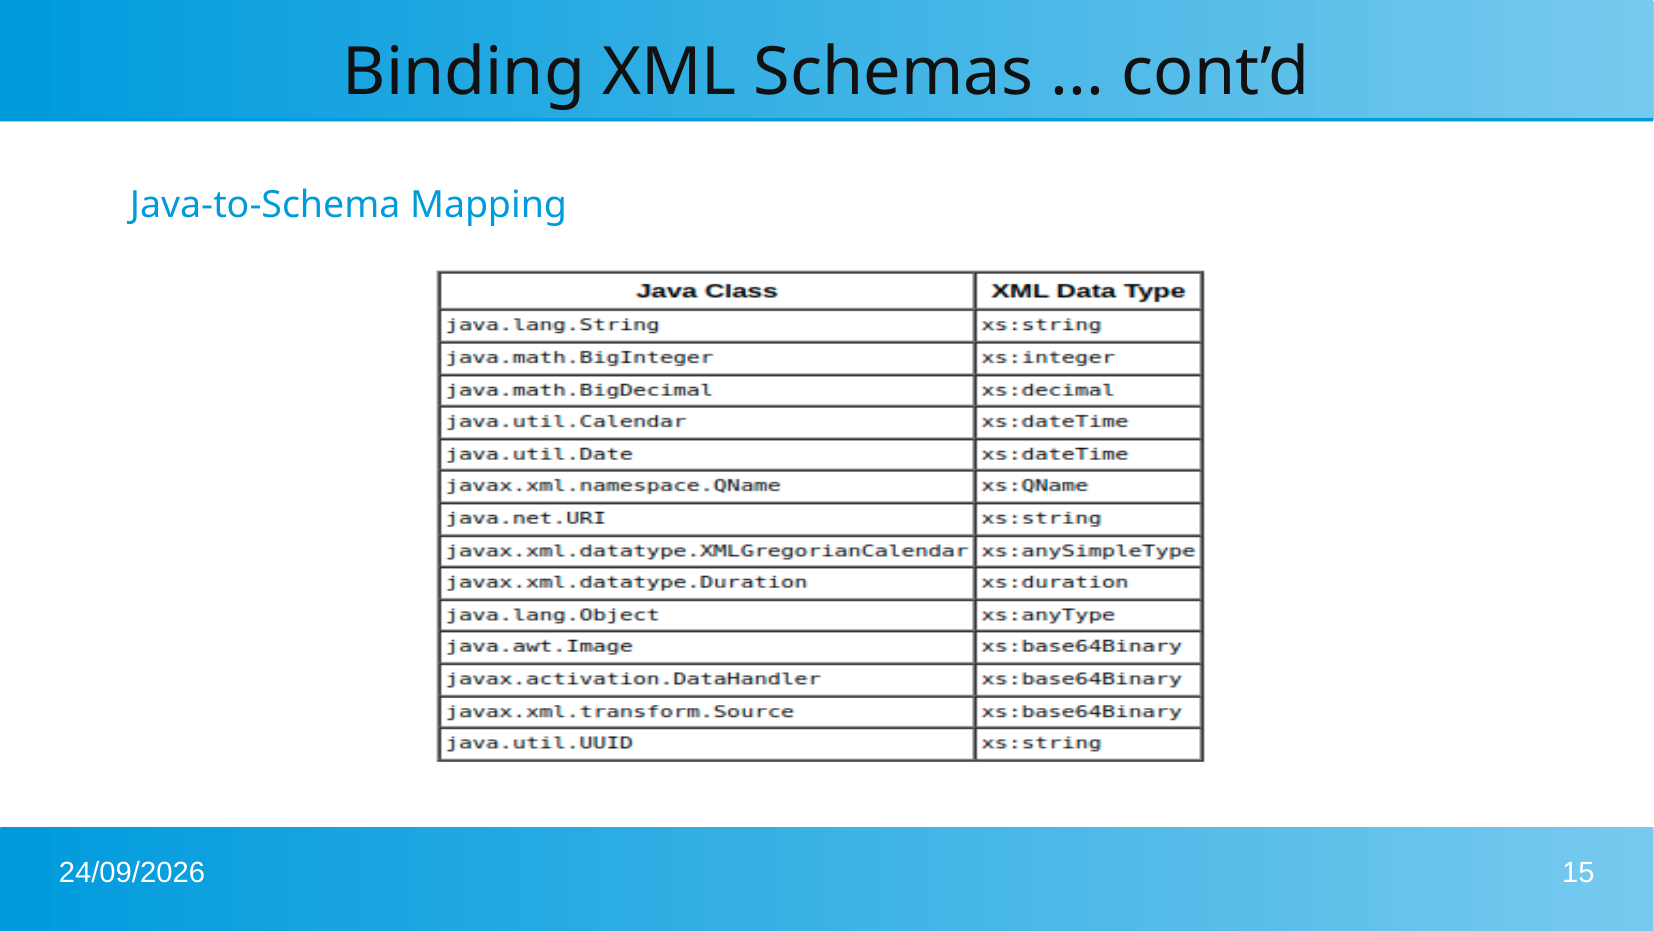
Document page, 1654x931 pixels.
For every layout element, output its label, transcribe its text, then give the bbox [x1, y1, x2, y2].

list Java-to-Schema Mapping [59, 177, 1595, 768]
picture [431, 265, 1211, 768]
title Binding XML Schemas ... cont’d [59, 29, 1595, 108]
